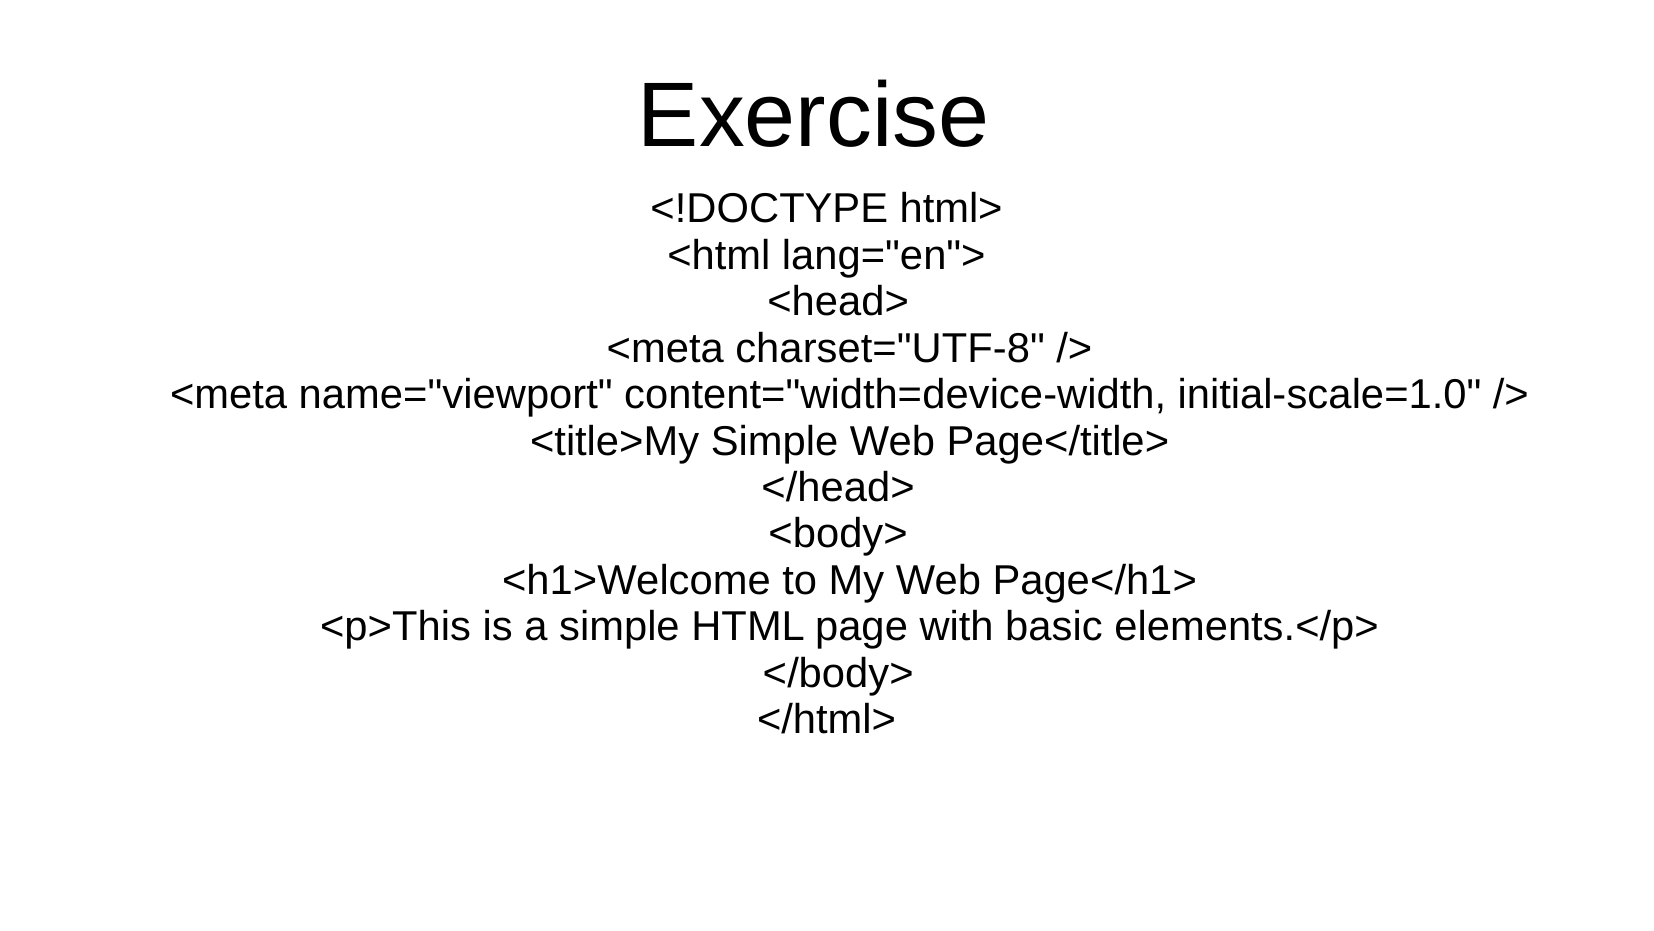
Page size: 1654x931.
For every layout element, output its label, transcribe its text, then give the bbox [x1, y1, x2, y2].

subtitle <!DOCTYPE html> <html lang="en"> <head> <meta charset="UTF-8" /> <meta name="viewport" content="width=device-width, initial-scale=1.0" /> <title>My Simple Web Page</title> </head> <body> <h1>Welcome to My Web Page</h1> <p>This is a simple HTML page with basic elements.</p> </body> </html> [82, 184, 1571, 790]
title Exercise [82, 37, 1571, 184]
